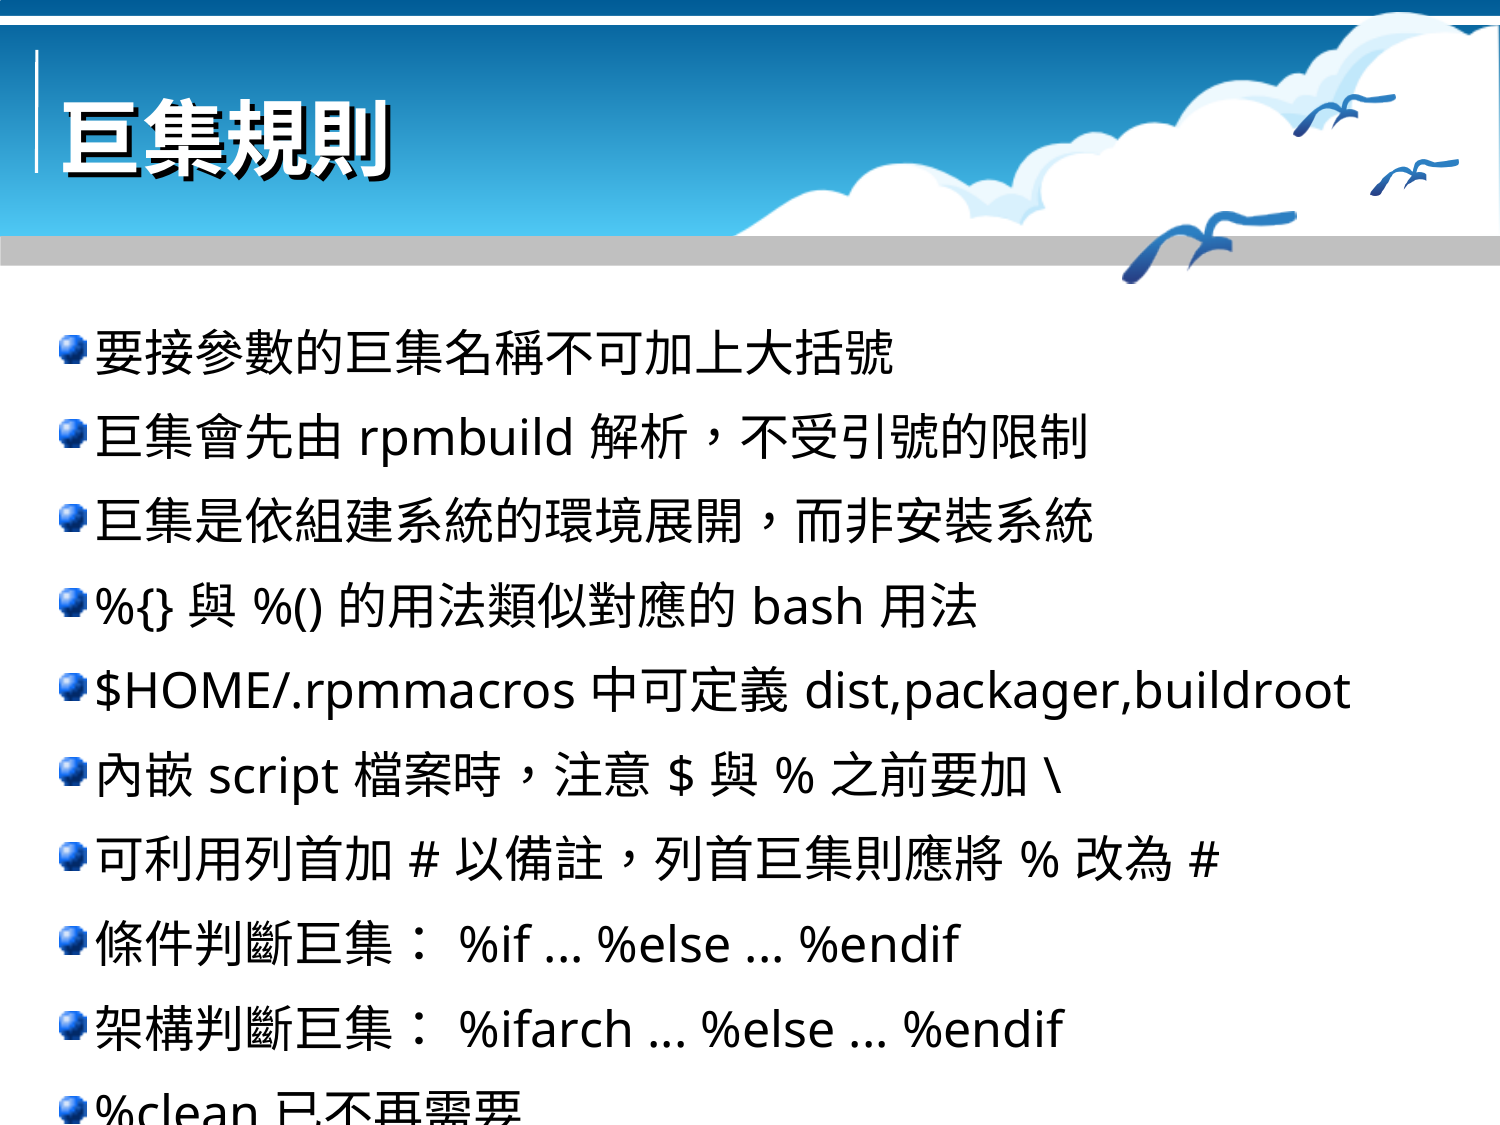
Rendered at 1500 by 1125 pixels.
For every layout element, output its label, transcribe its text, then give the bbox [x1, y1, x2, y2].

title 巨集規則 [59, 86, 1465, 186]
picture [730, 12, 1500, 284]
list 要接參數的巨集名稱不可加上大括號 巨集會先由rpmbuild解析，不受引號的限制 巨集是依組建系統的環境展開，而非安裝系統 %{}與%()的用法類似對應的bash用法 $HOME/.rpmmacros中可定義dist,packager,buildroot 內嵌script檔案時，注意$與%之前要加\ 可利用列首加#以備註，列首巨集則應將%改為# 條件判斷巨集：%if ... %else ... %endif 架構判斷巨集：%ifarch ... %else ... %endif %clean已不再需要 [59, 312, 1447, 1123]
